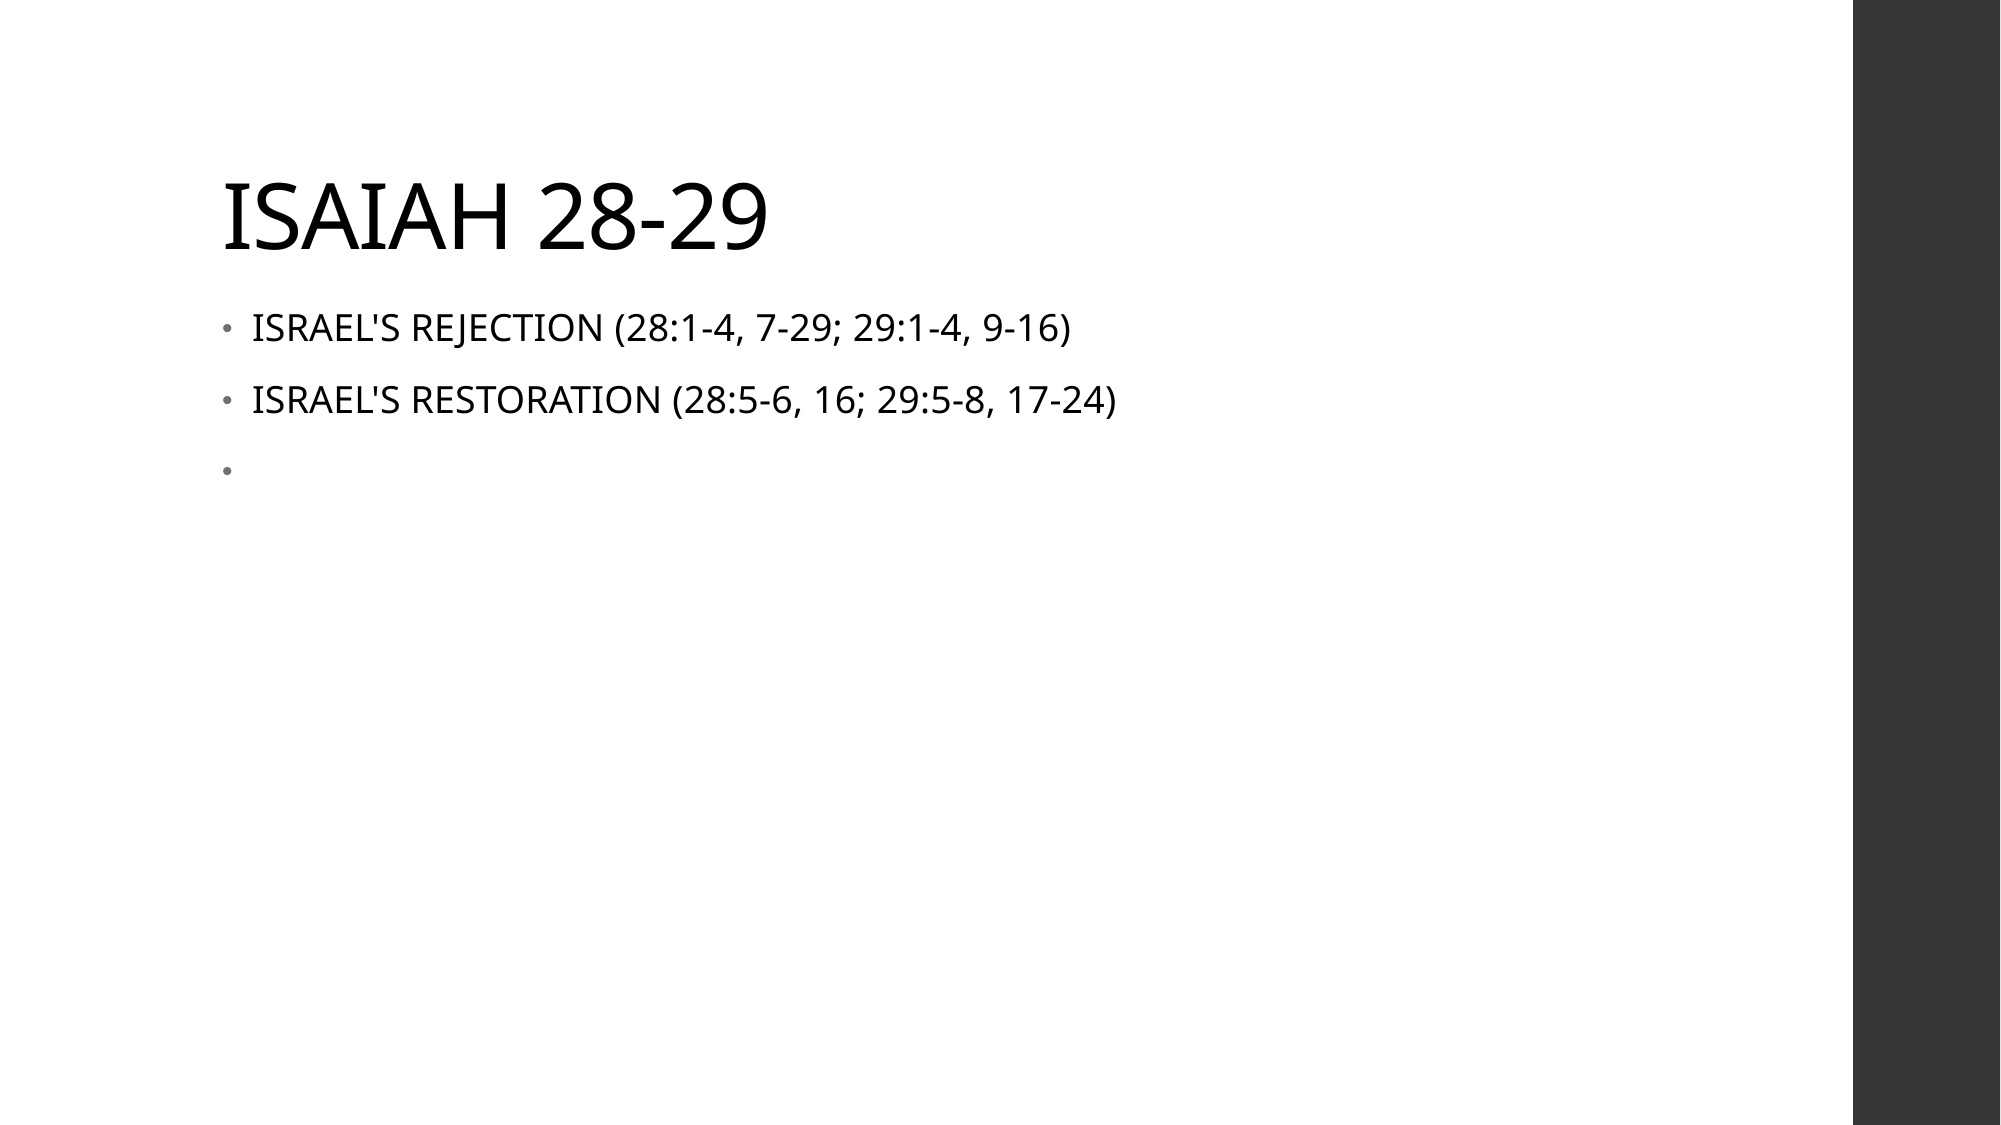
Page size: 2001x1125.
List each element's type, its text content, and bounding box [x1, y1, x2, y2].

list ISRAEL'S REJECTION (28:1-4, 7-29; 29:1-4, 9-16) ISRAEL'S RESTORATION (28:5-6, 16; 29:5-8, 17-24) [206, 299, 1617, 1014]
title ISAIAH 28-29 [206, 60, 1797, 278]
